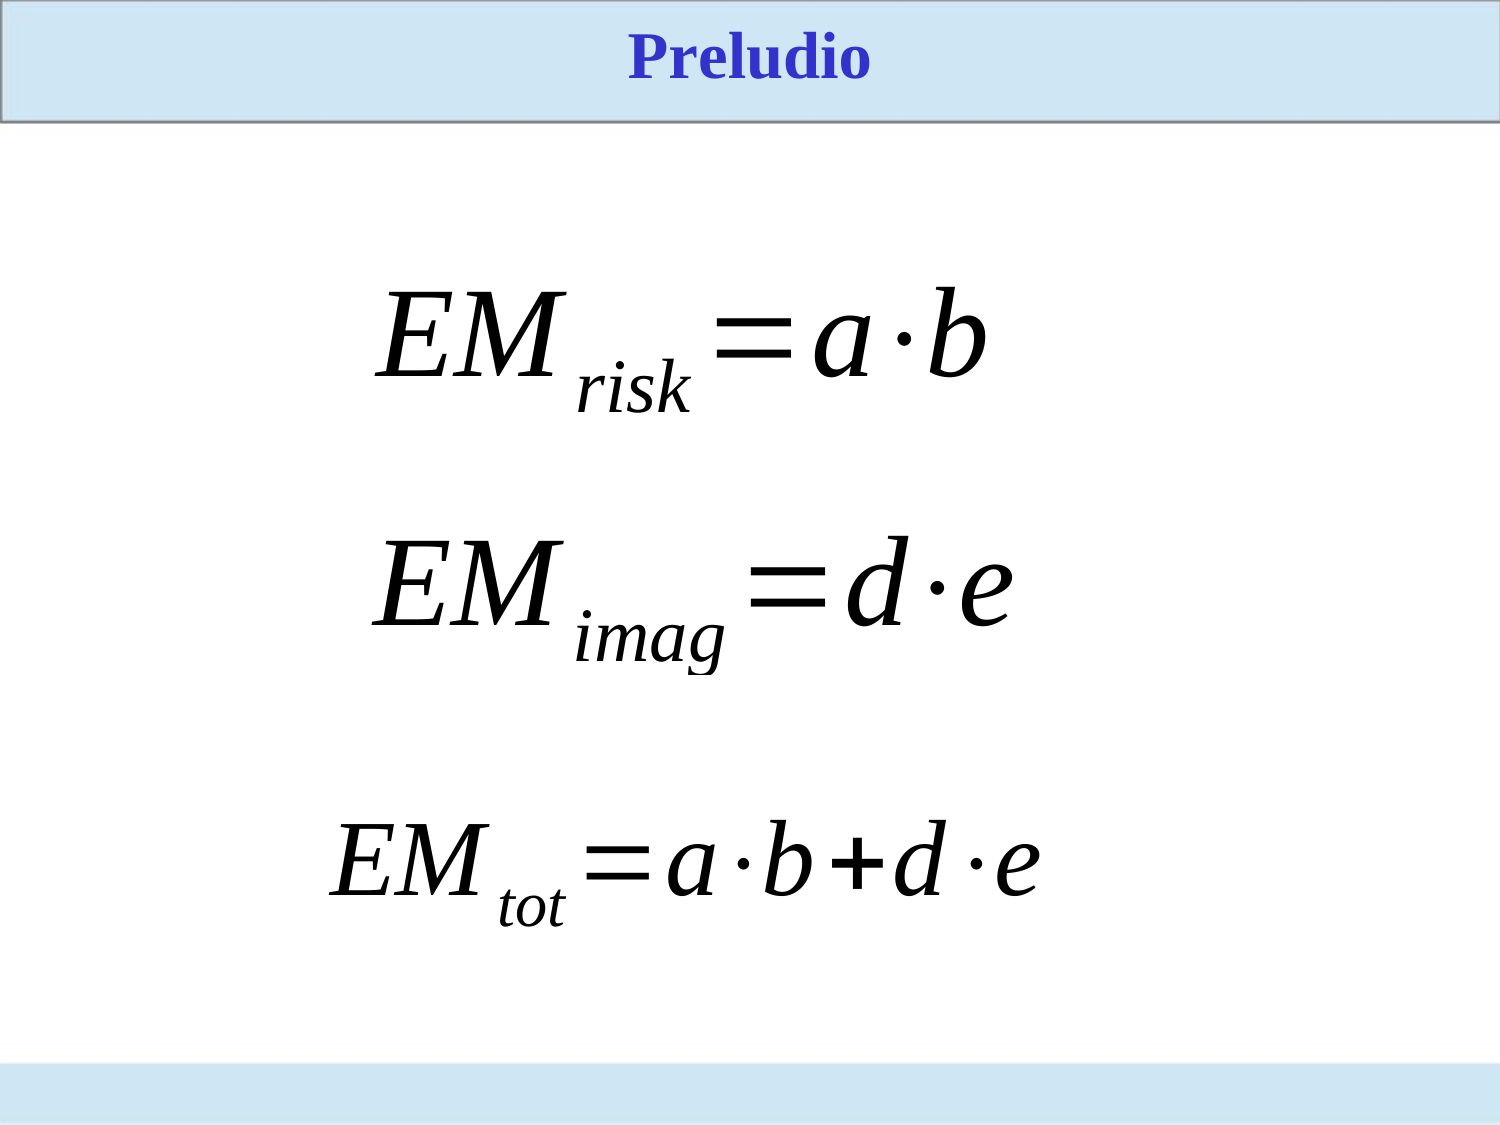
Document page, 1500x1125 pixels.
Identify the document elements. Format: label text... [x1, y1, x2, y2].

title Preludio [112, 0, 1388, 113]
picture [0, 0, 1500, 1125]
chart [337, 511, 1053, 676]
chart [340, 262, 1022, 427]
chart [300, 799, 1072, 938]
